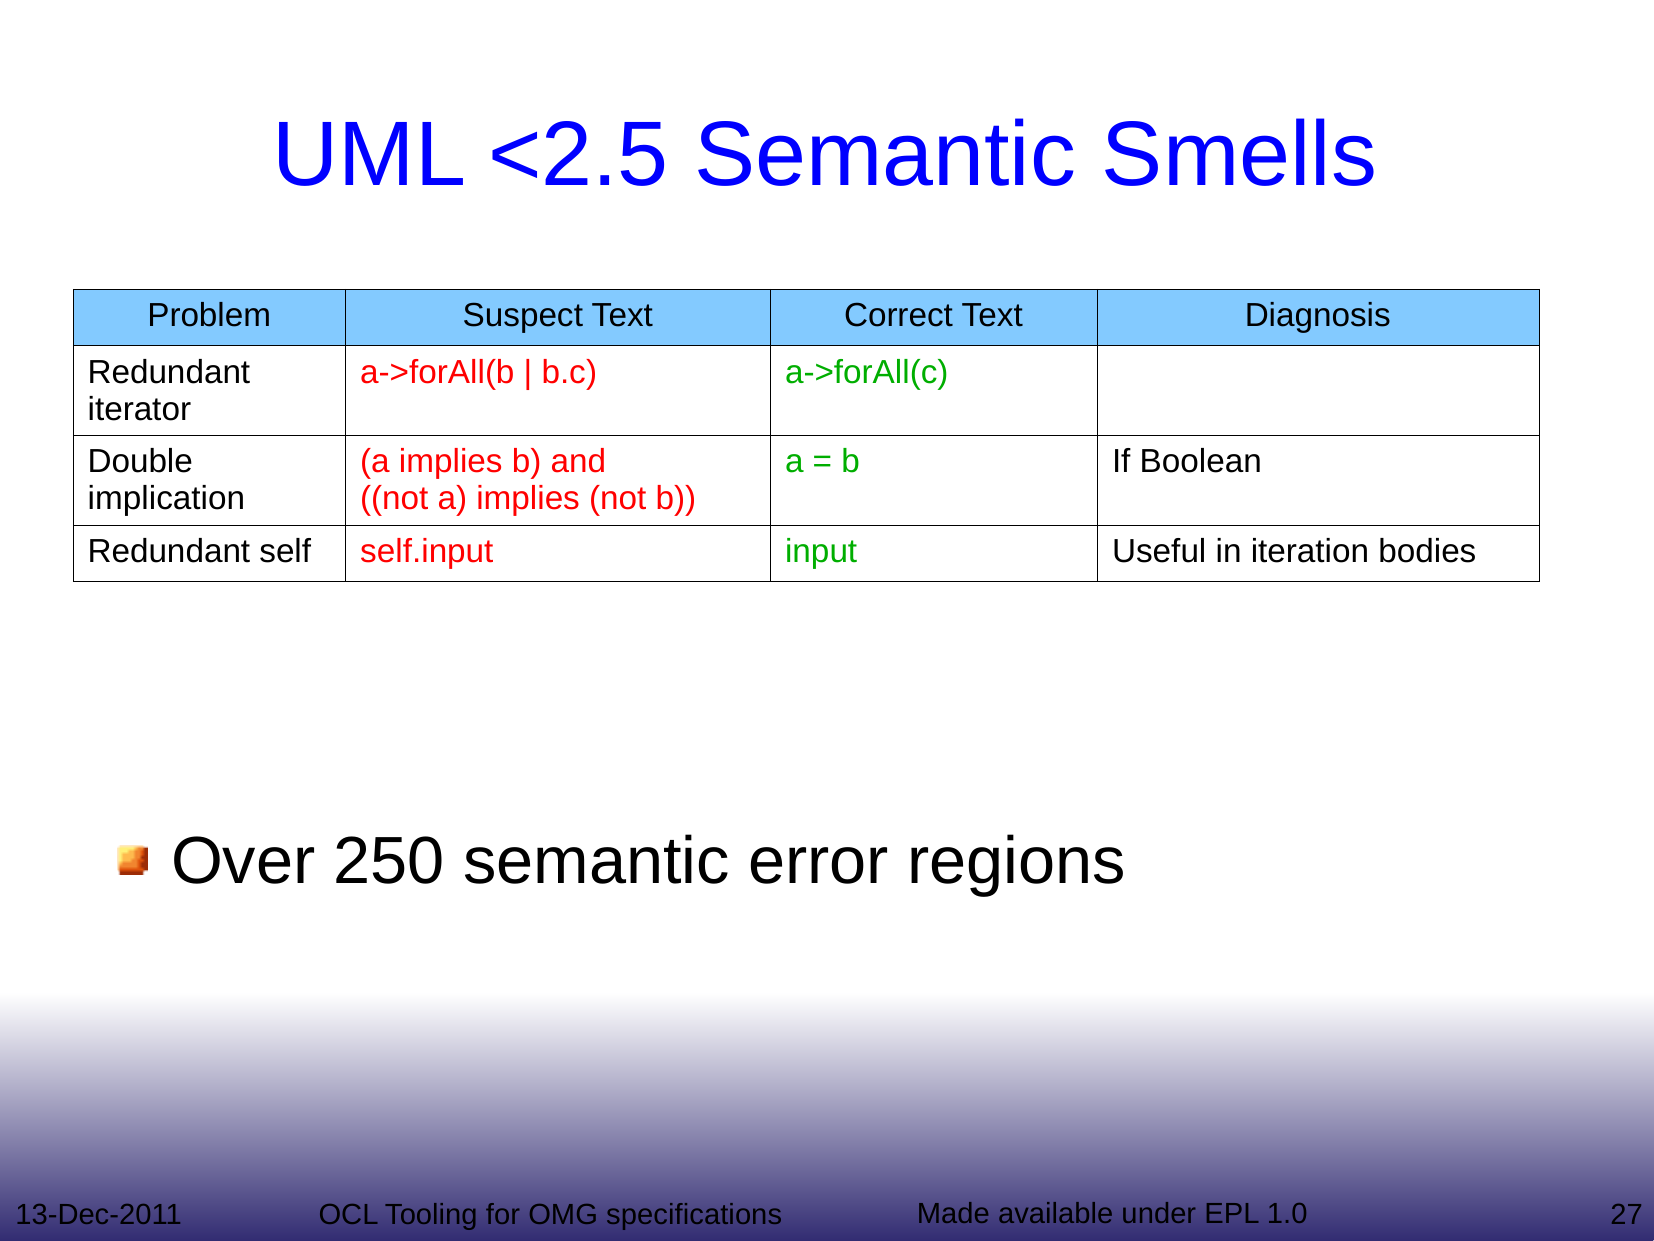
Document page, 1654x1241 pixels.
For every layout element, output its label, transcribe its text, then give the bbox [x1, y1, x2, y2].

table_cell Double implication [74, 436, 100, 525]
title UML <2.5 Semantic Smells [81, 50, 1570, 258]
table_header Correct Text [771, 290, 1097, 301]
table_header Problem [74, 290, 345, 345]
table_header Diagnosis [1098, 290, 1539, 301]
table_cell Redundant iterator [74, 346, 100, 435]
list Over 250 semantic error regions [100, 301, 1589, 1120]
table_header Suspect Text [346, 290, 770, 301]
table_cell Redundant self [74, 526, 100, 581]
